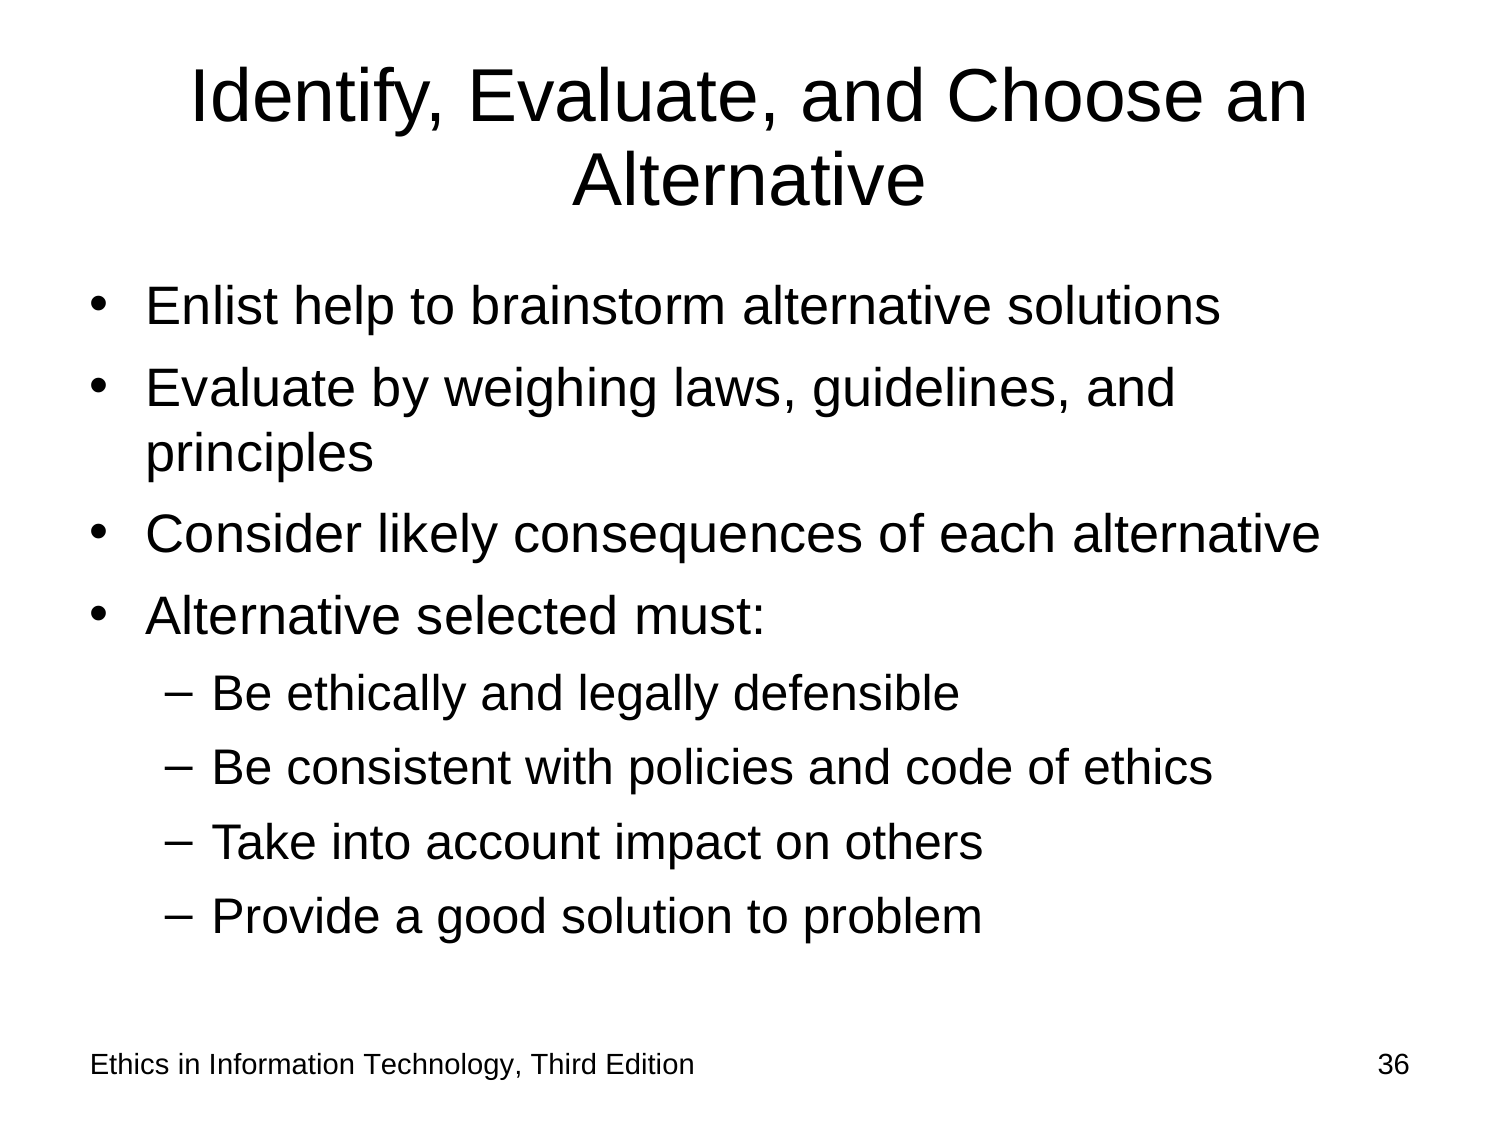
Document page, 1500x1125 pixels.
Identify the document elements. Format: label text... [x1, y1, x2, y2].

list Enlist help to brainstorm alternative solutions Evaluate by weighing laws, guidelines, and principles Consider likely consequences of each alternative Alternative selected must: Be ethically and legally defensible Be consistent with policies and code of ethics Take into account impact on others Provide a good solution to problem [75, 262, 1425, 1005]
title Identify, Evaluate, and Choose an Alternative [75, 45, 1425, 233]
text_box Ethics in Information Technology, Third Edition [74, 1037, 1074, 1103]
text_box <number> [1074, 1037, 1425, 1103]
